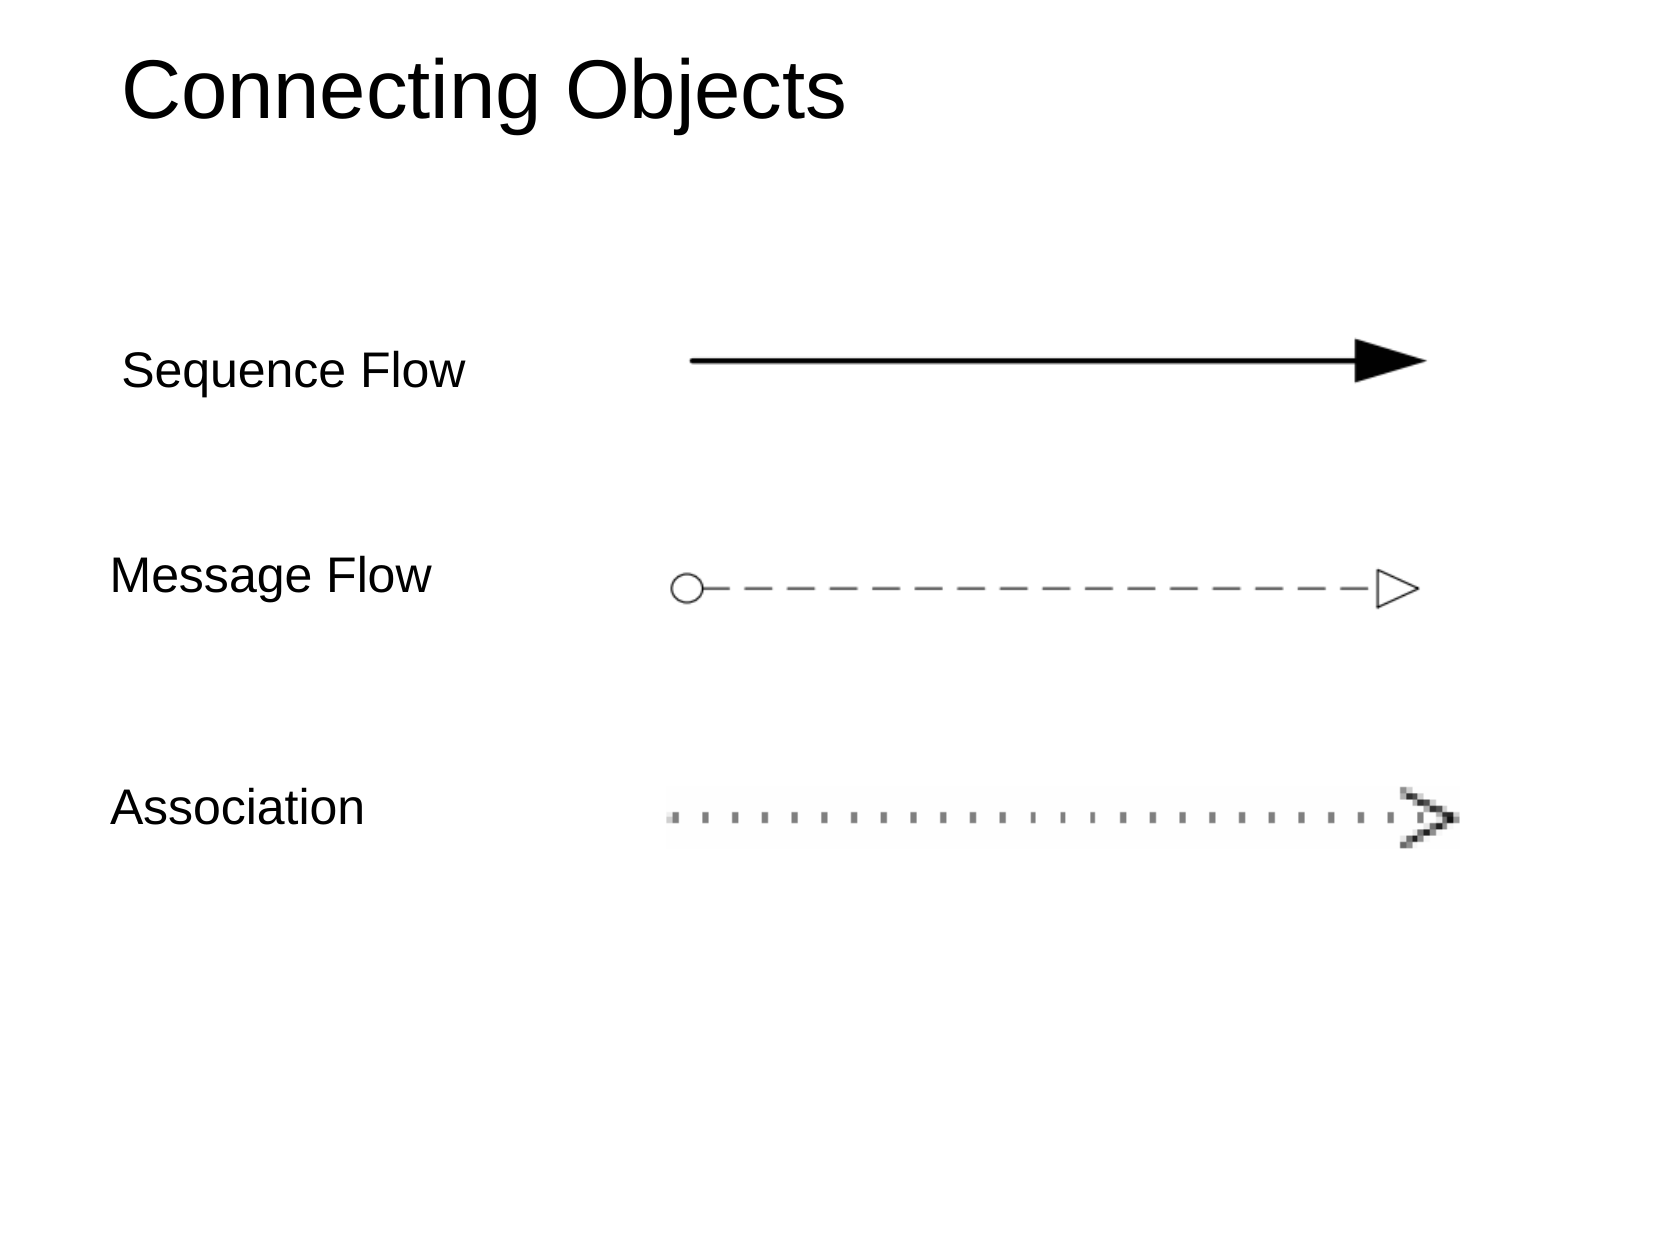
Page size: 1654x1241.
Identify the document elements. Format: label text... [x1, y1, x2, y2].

picture [651, 781, 1477, 883]
text_box Sequence Flow [106, 335, 521, 434]
picture [673, 330, 1430, 411]
picture [652, 549, 1431, 641]
text_box Message Flow [94, 540, 509, 640]
text_box Connecting Objects [106, 35, 1607, 144]
text_box Association [95, 772, 509, 872]
